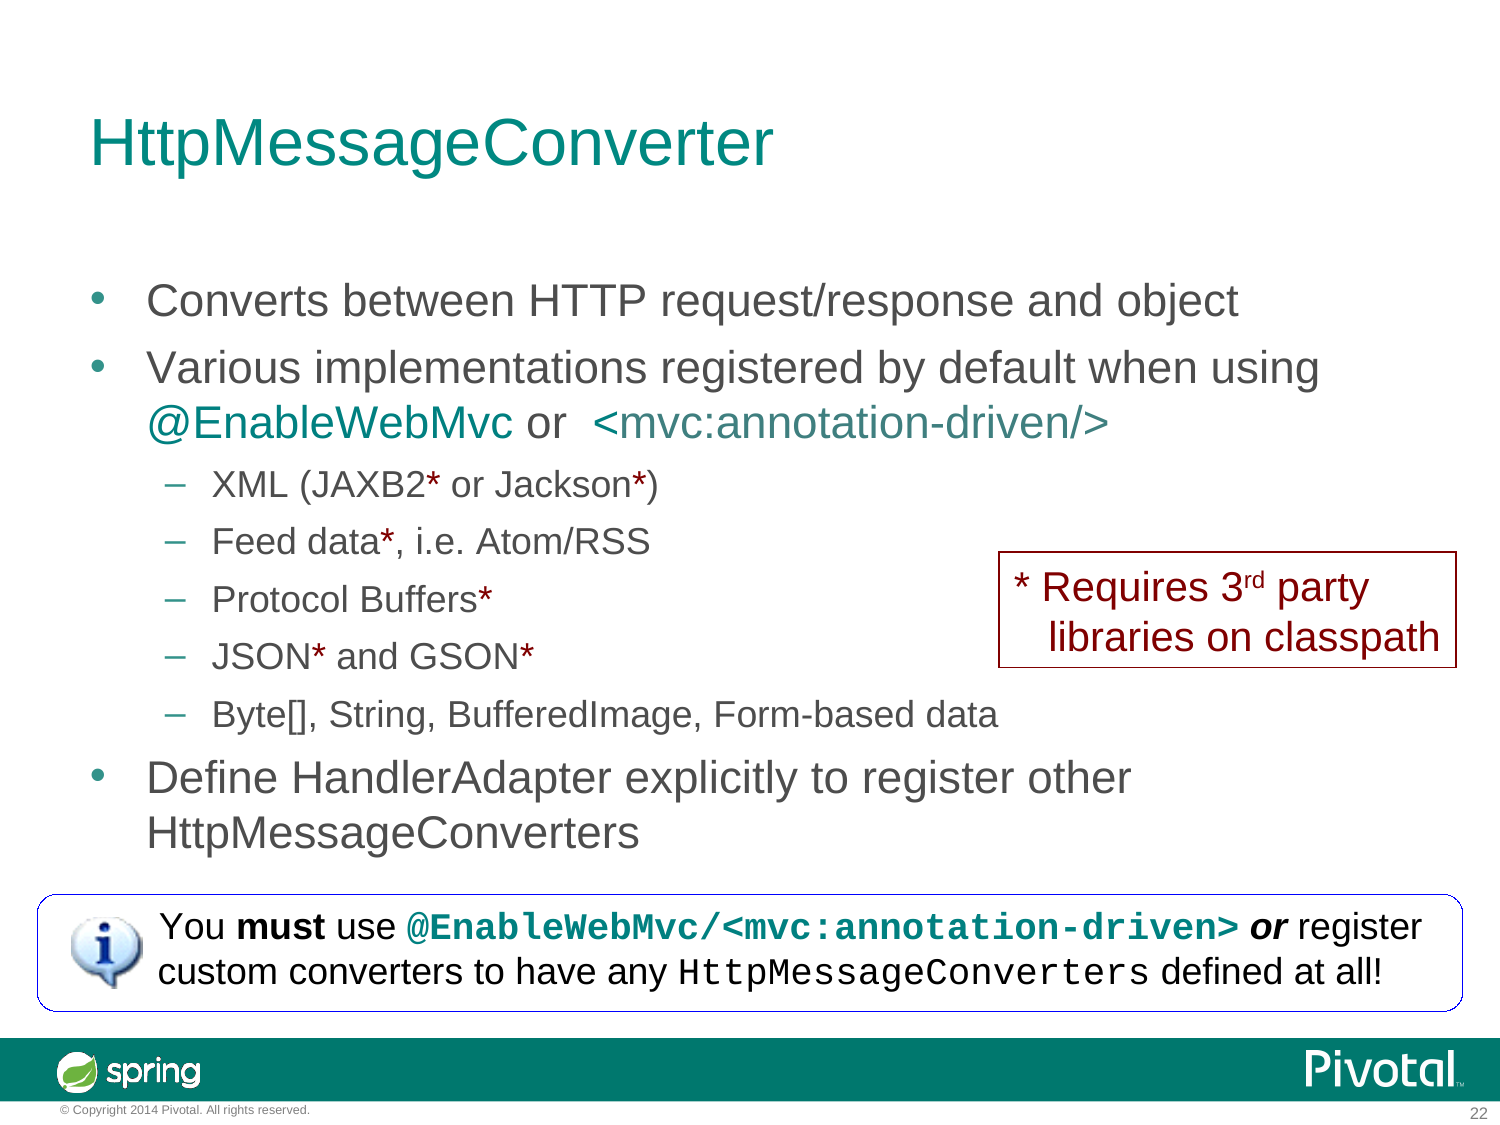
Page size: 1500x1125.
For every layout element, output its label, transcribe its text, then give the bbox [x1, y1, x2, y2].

picture [1306, 1050, 1464, 1087]
text_box * Requires 3rd party libraries on classpath [999, 551, 1456, 668]
list Converts between HTTP request/response and object Various implementations registered by default when using @EnableWebMvc or <mvc:annotation-driven/> XML (JAXB2* or Jackson*) Feed data*, i.e. Atom/RSS Protocol Buffers* JSON* and GSON* Byte[], String, BufferedImage, Form-based data Define HandlerAdapter explicitly to register other HttpMessageConverters [75, 262, 1426, 894]
title HttpMessageConverter [75, 45, 1426, 233]
picture [71, 917, 143, 989]
text_box [37, 894, 142, 1012]
text_box You must use @EnableWebMvc/<mvc:annotation-driven> or register custom converters to have any HttpMessageConverters defined at all! [142, 894, 1463, 1012]
picture [32, 1041, 210, 1103]
